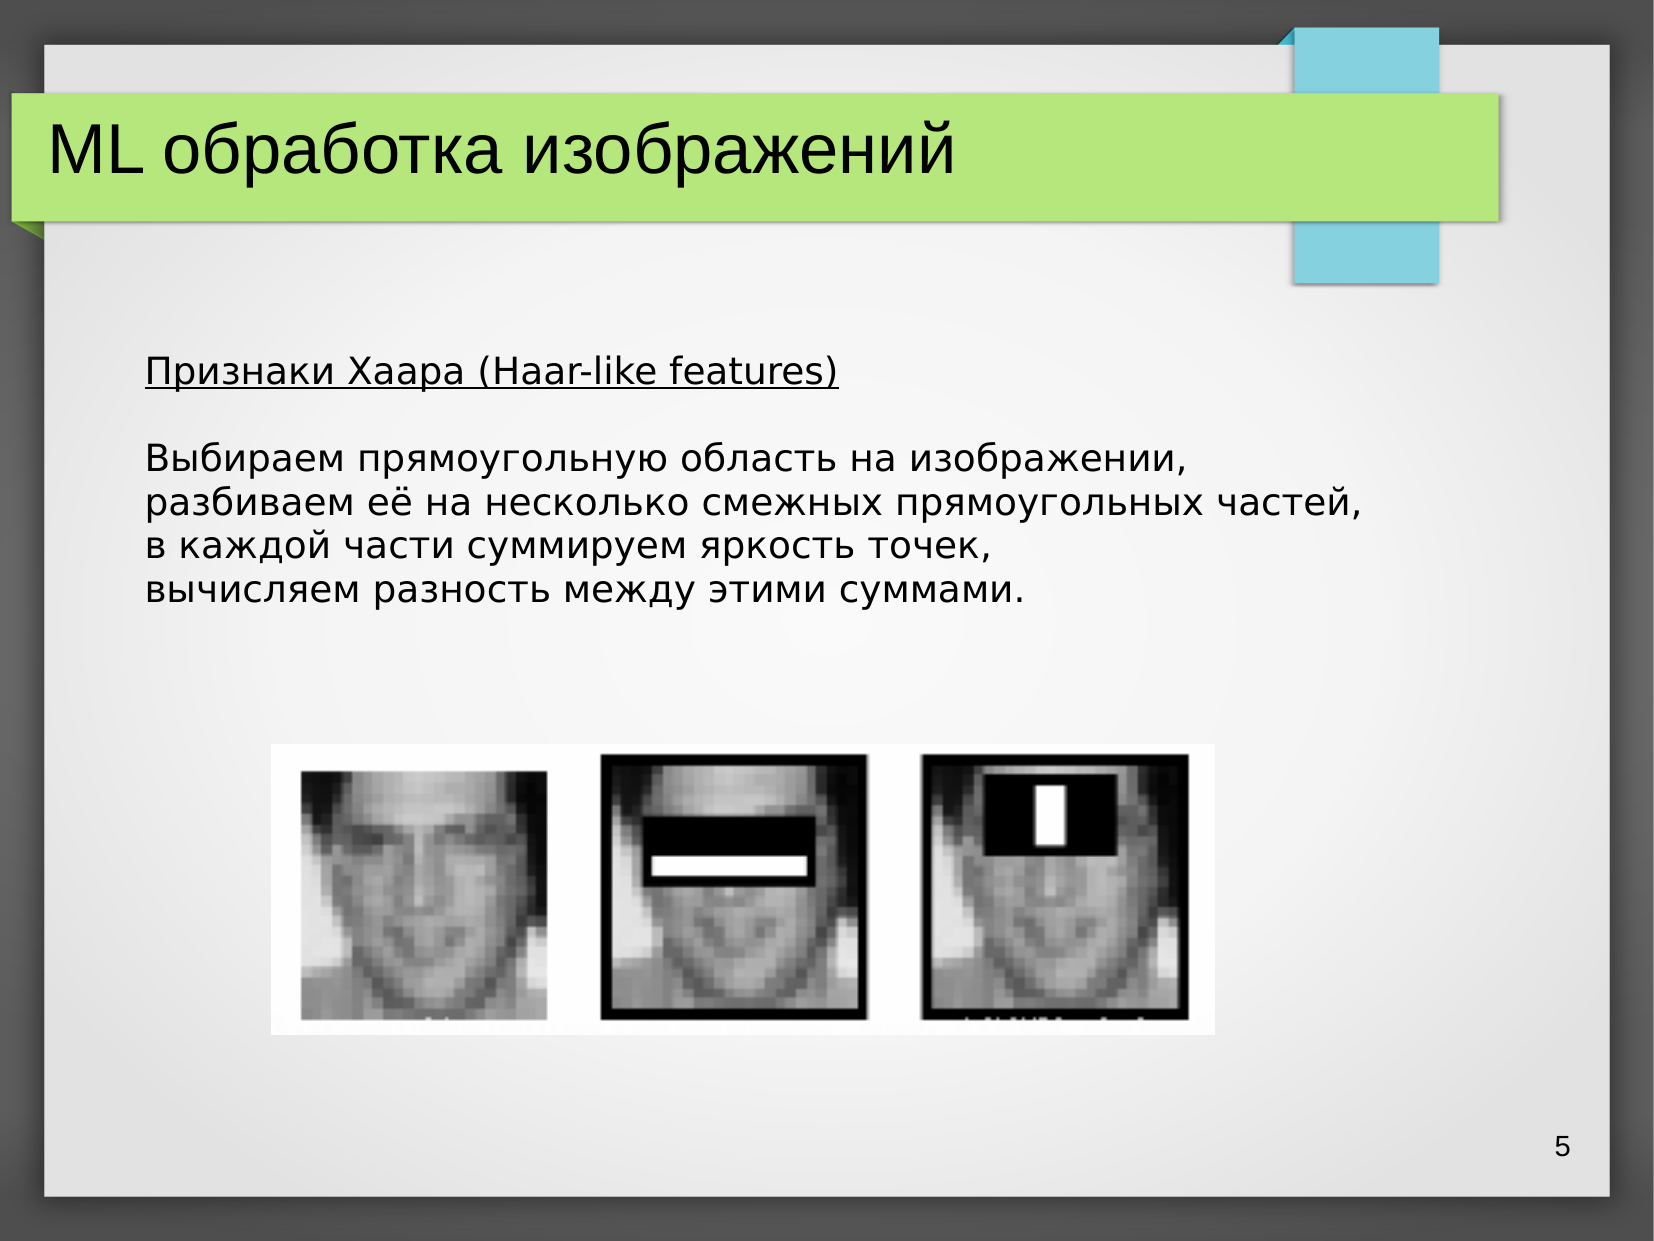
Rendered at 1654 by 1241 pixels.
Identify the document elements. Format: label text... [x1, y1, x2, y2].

text_box Признаки Хаара (Haar-like features) Выбираем прямоугольную область на изображении, разбиваем её на несколько смежных прямоугольных частей, в каждой части суммируем яркость точек, вычисляем разность между этими суммами. [129, 342, 1406, 650]
picture [0, 0, 1654, 1241]
title ML обработка изображений [47, 109, 1501, 189]
